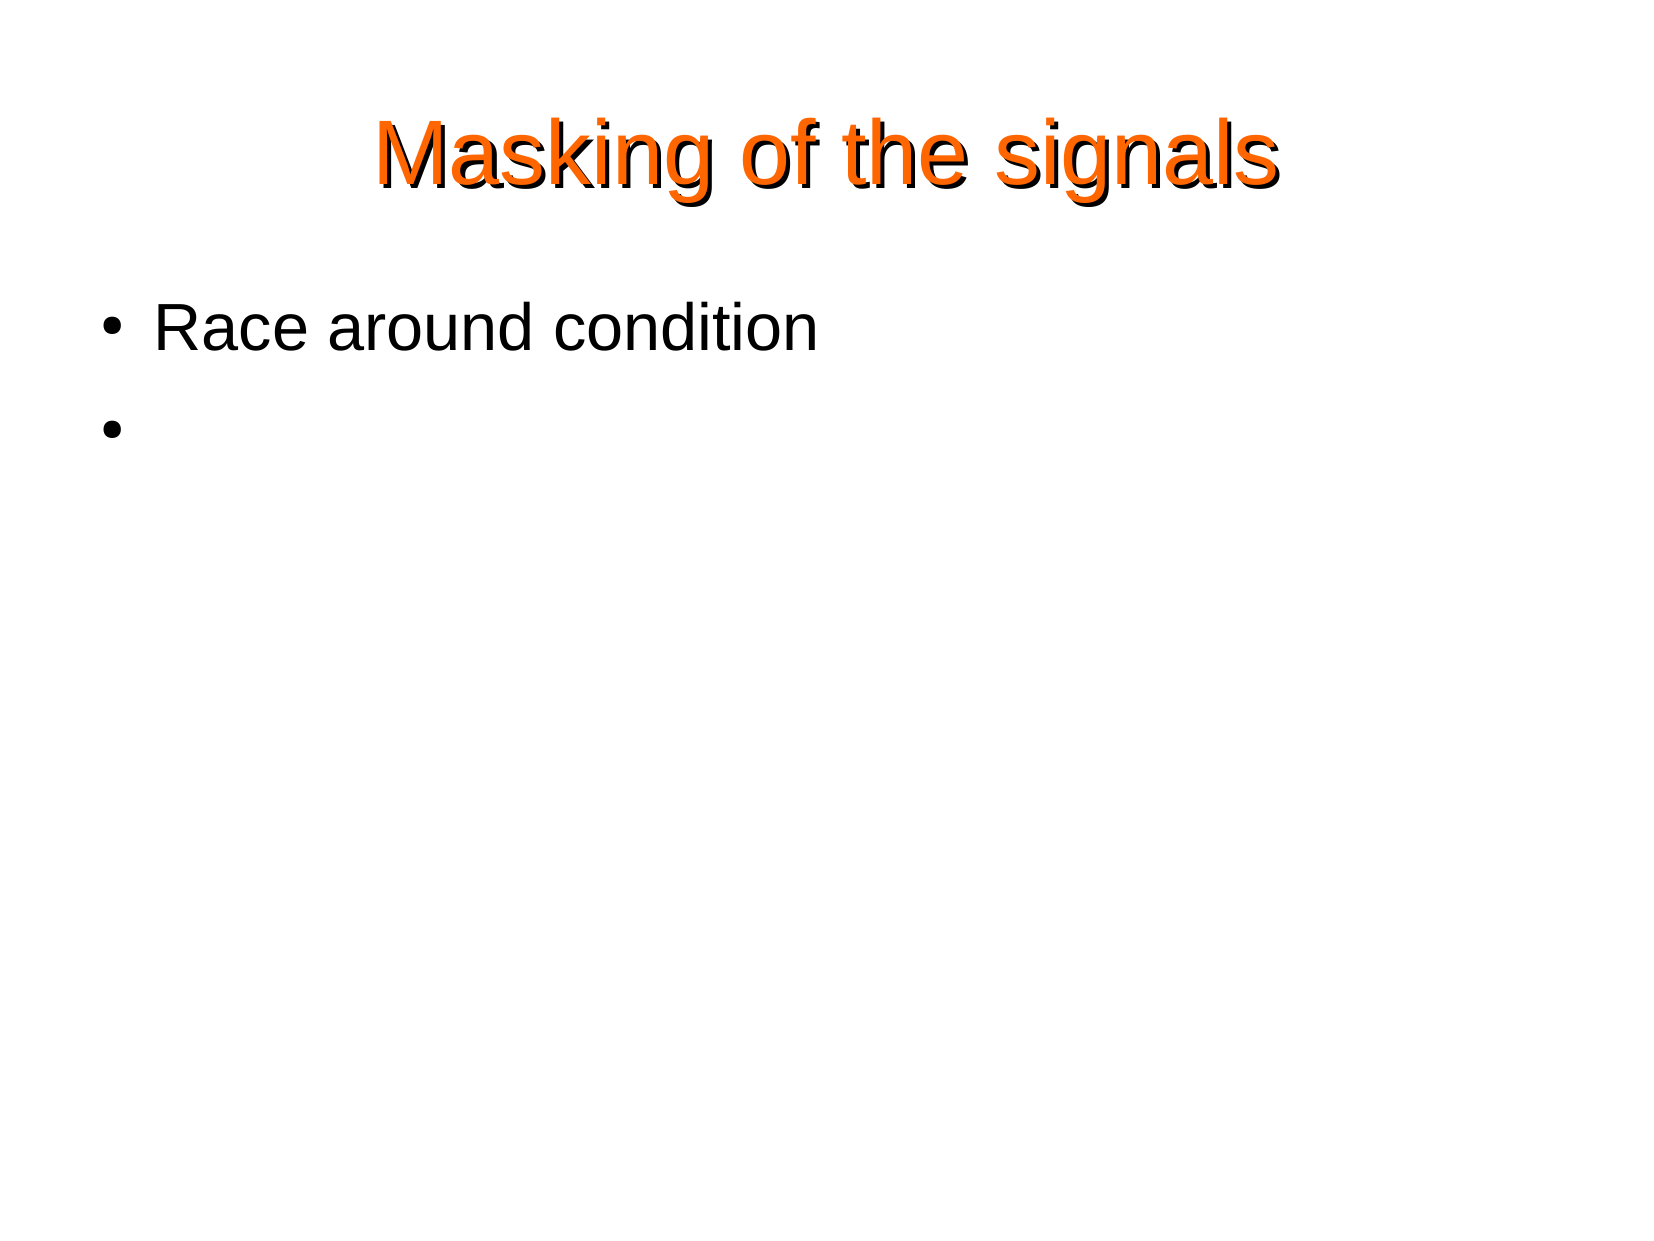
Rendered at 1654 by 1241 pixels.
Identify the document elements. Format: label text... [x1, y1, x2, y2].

list Race around condition [82, 290, 1571, 1010]
title Masking of the signals [82, 49, 1571, 257]
